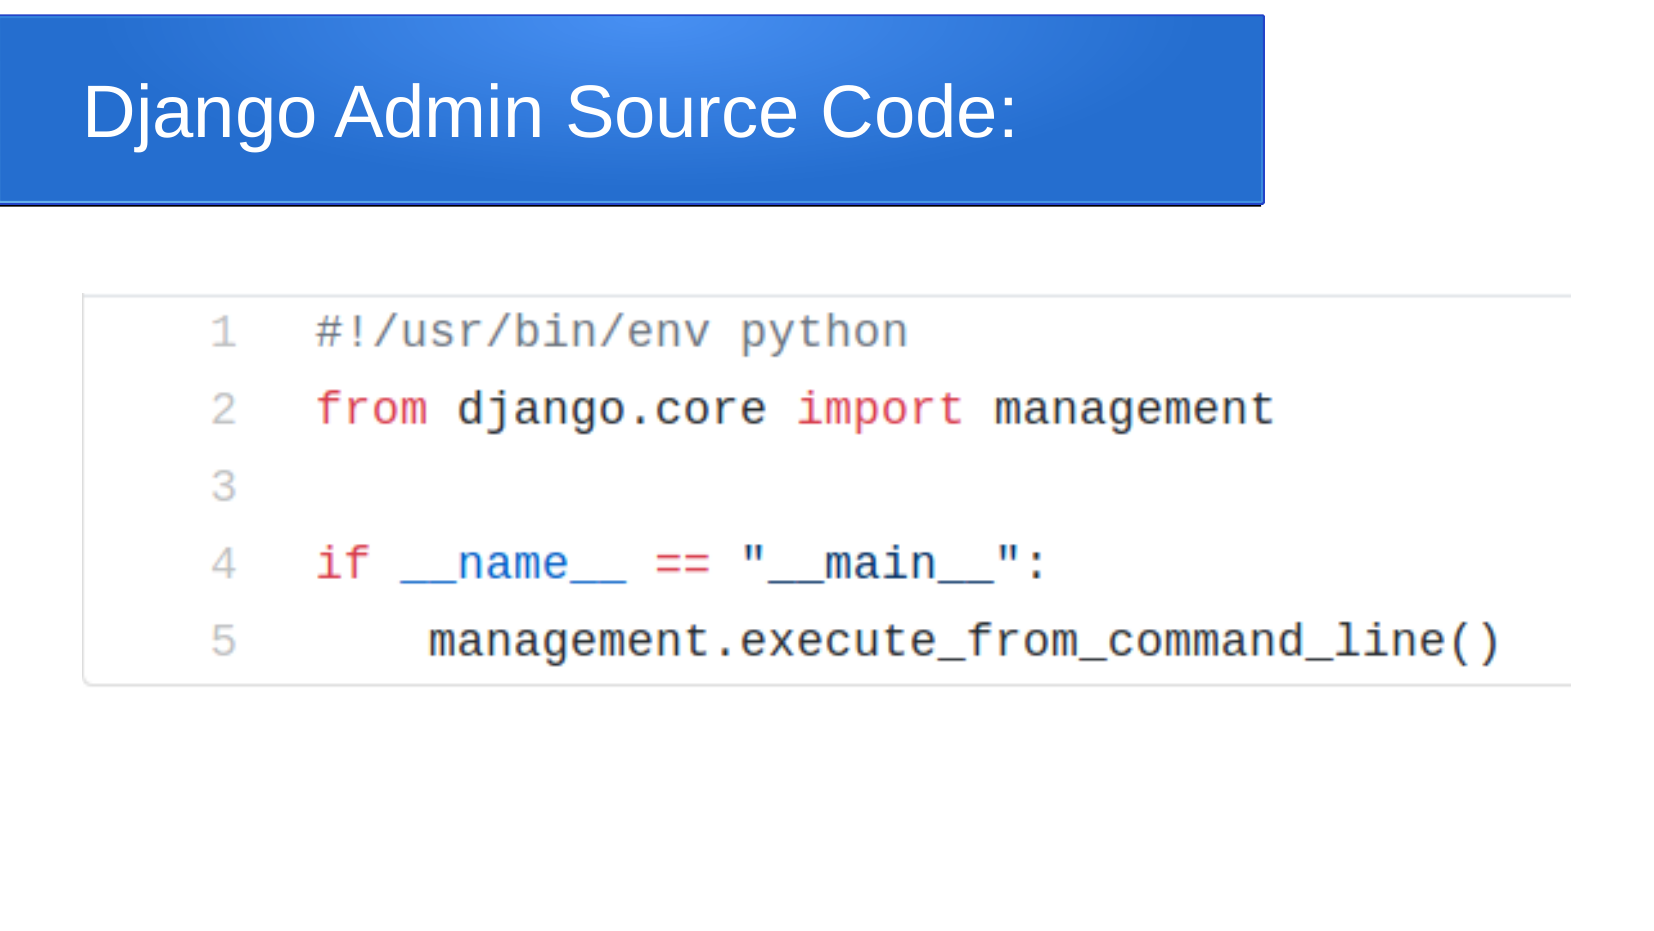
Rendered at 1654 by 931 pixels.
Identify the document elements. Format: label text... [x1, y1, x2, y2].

title Django Admin Source Code: [82, 35, 1235, 189]
picture [82, 293, 1571, 695]
